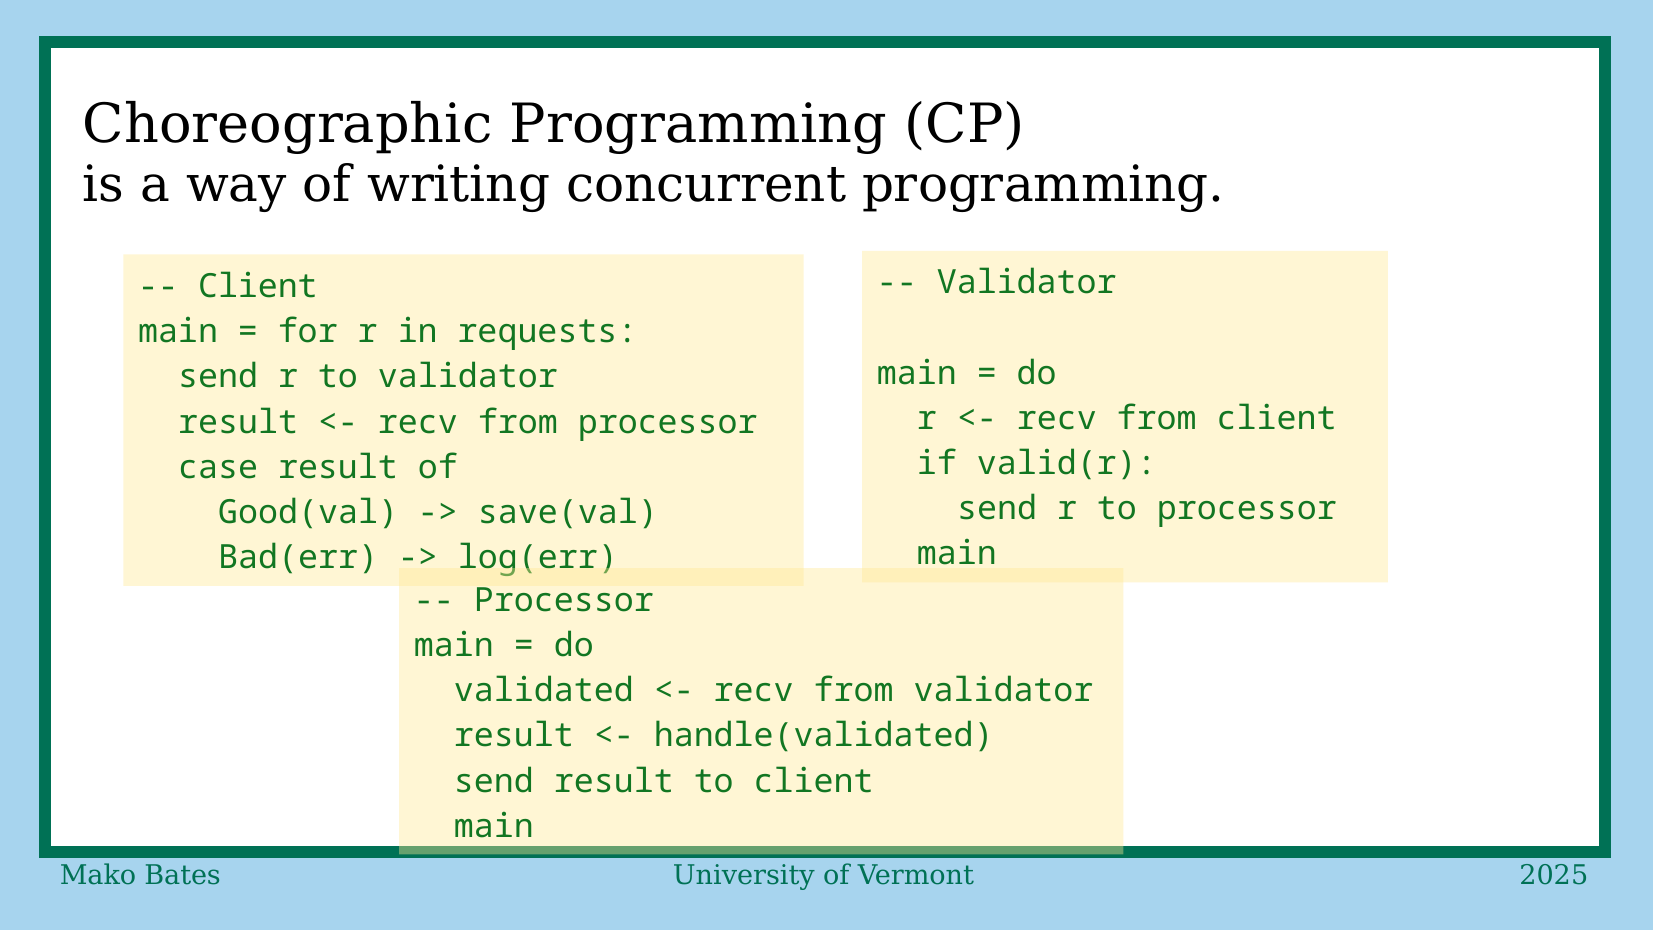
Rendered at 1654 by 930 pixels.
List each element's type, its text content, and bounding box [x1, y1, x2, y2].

text_box [687, 864, 691, 877]
title Choreographic Programming (CP) is a way of writing concurrent programming. [82, 92, 1571, 214]
text_box -- Processor main = do validated <- recv from validator result <- handle(validated) send result to client main [399, 568, 1124, 830]
text_box -- Validator main = do r <- recv from client if valid(r): send r to processor main [862, 250, 1388, 530]
text_box -- Client main = for r in requests: send r to validator result <- recv from processor case result of Good(val) -> save(val) Bad(err) -> log(err) [123, 254, 804, 551]
